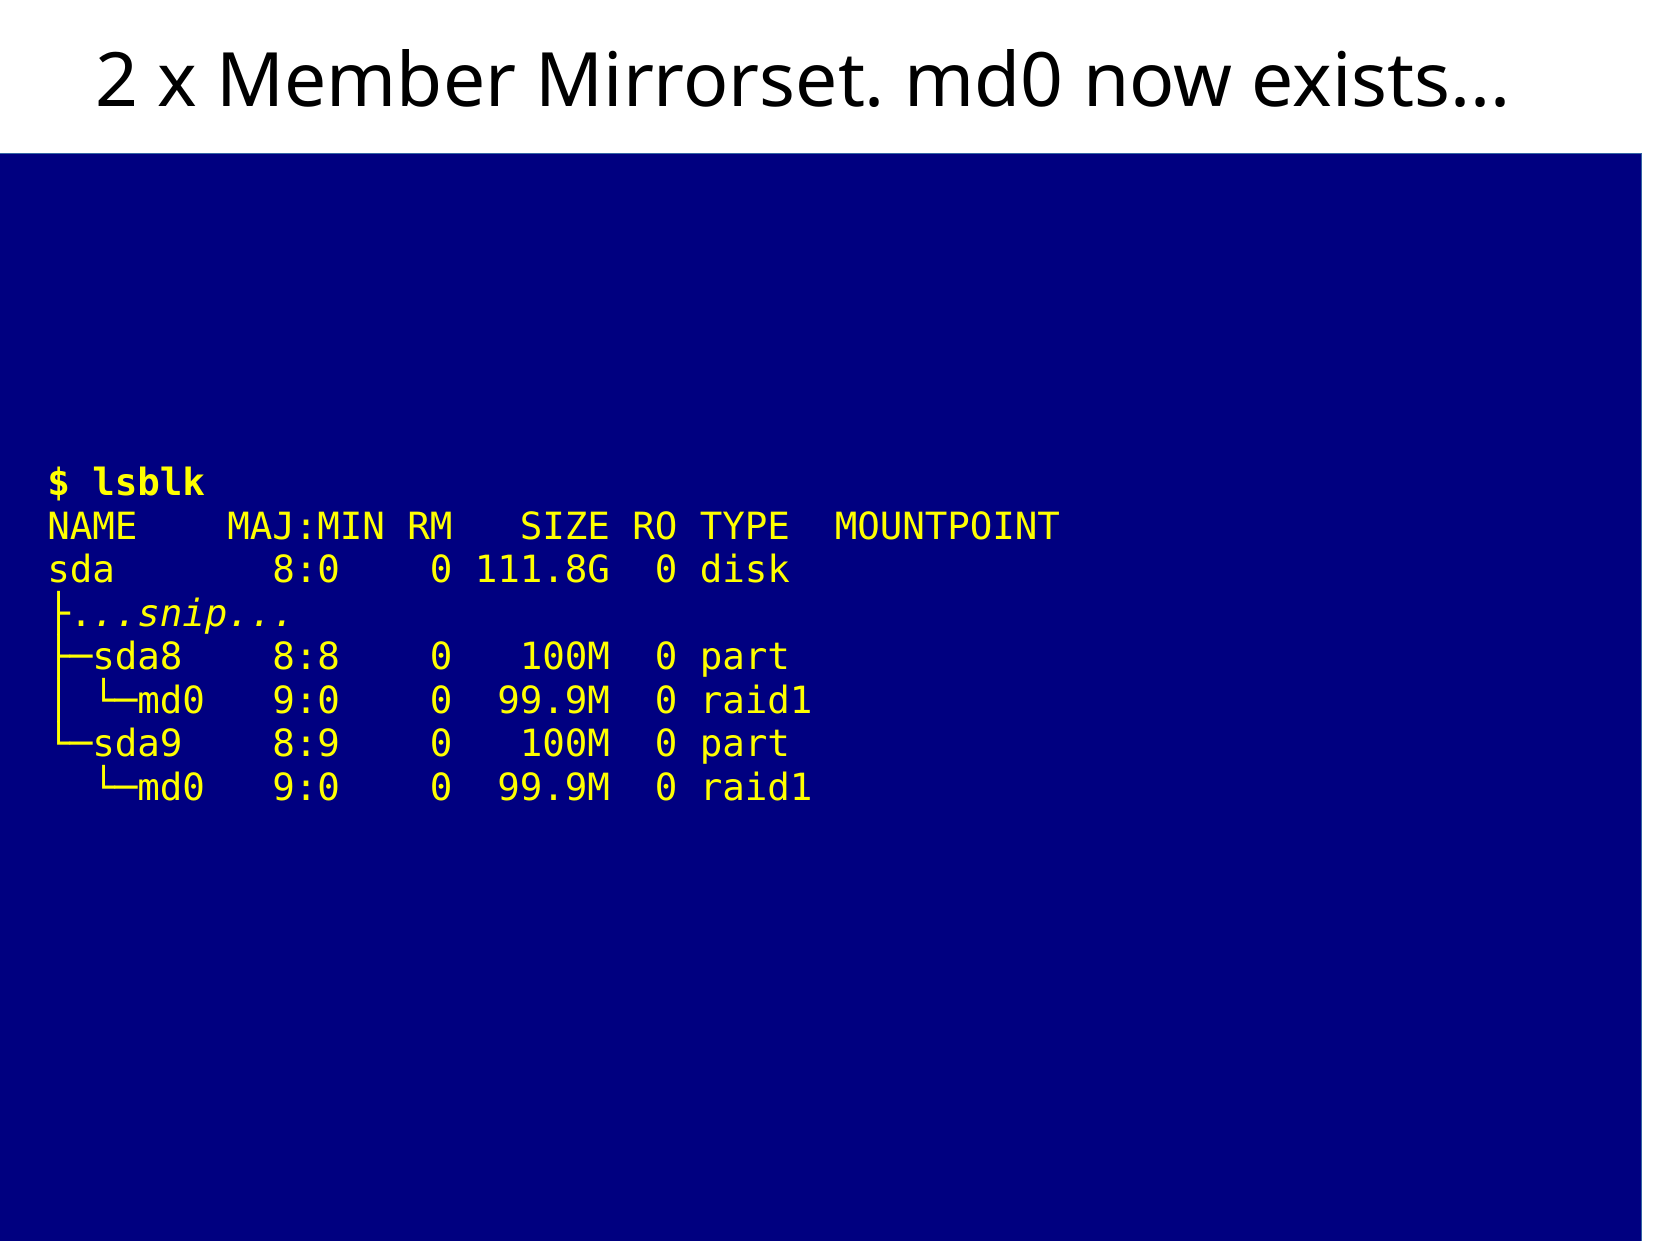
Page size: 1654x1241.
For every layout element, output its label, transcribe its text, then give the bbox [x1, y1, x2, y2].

text_box $ lsblk NAME MAJ:MIN RM SIZE RO TYPE MOUNTPOINT sda 8:0 0 111.8G 0 disk ├...snip... ├─sda8 8:8 0 100M 0 part │ └─md0 9:0 0 99.9M 0 raid1 └─sda9 8:9 0 100M 0 part └─md0 9:0 0 99.9M 0 raid1 [0, 153, 1642, 1241]
title 2 x Member Mirrorset. md0 now exists... [59, 36, 1548, 119]
